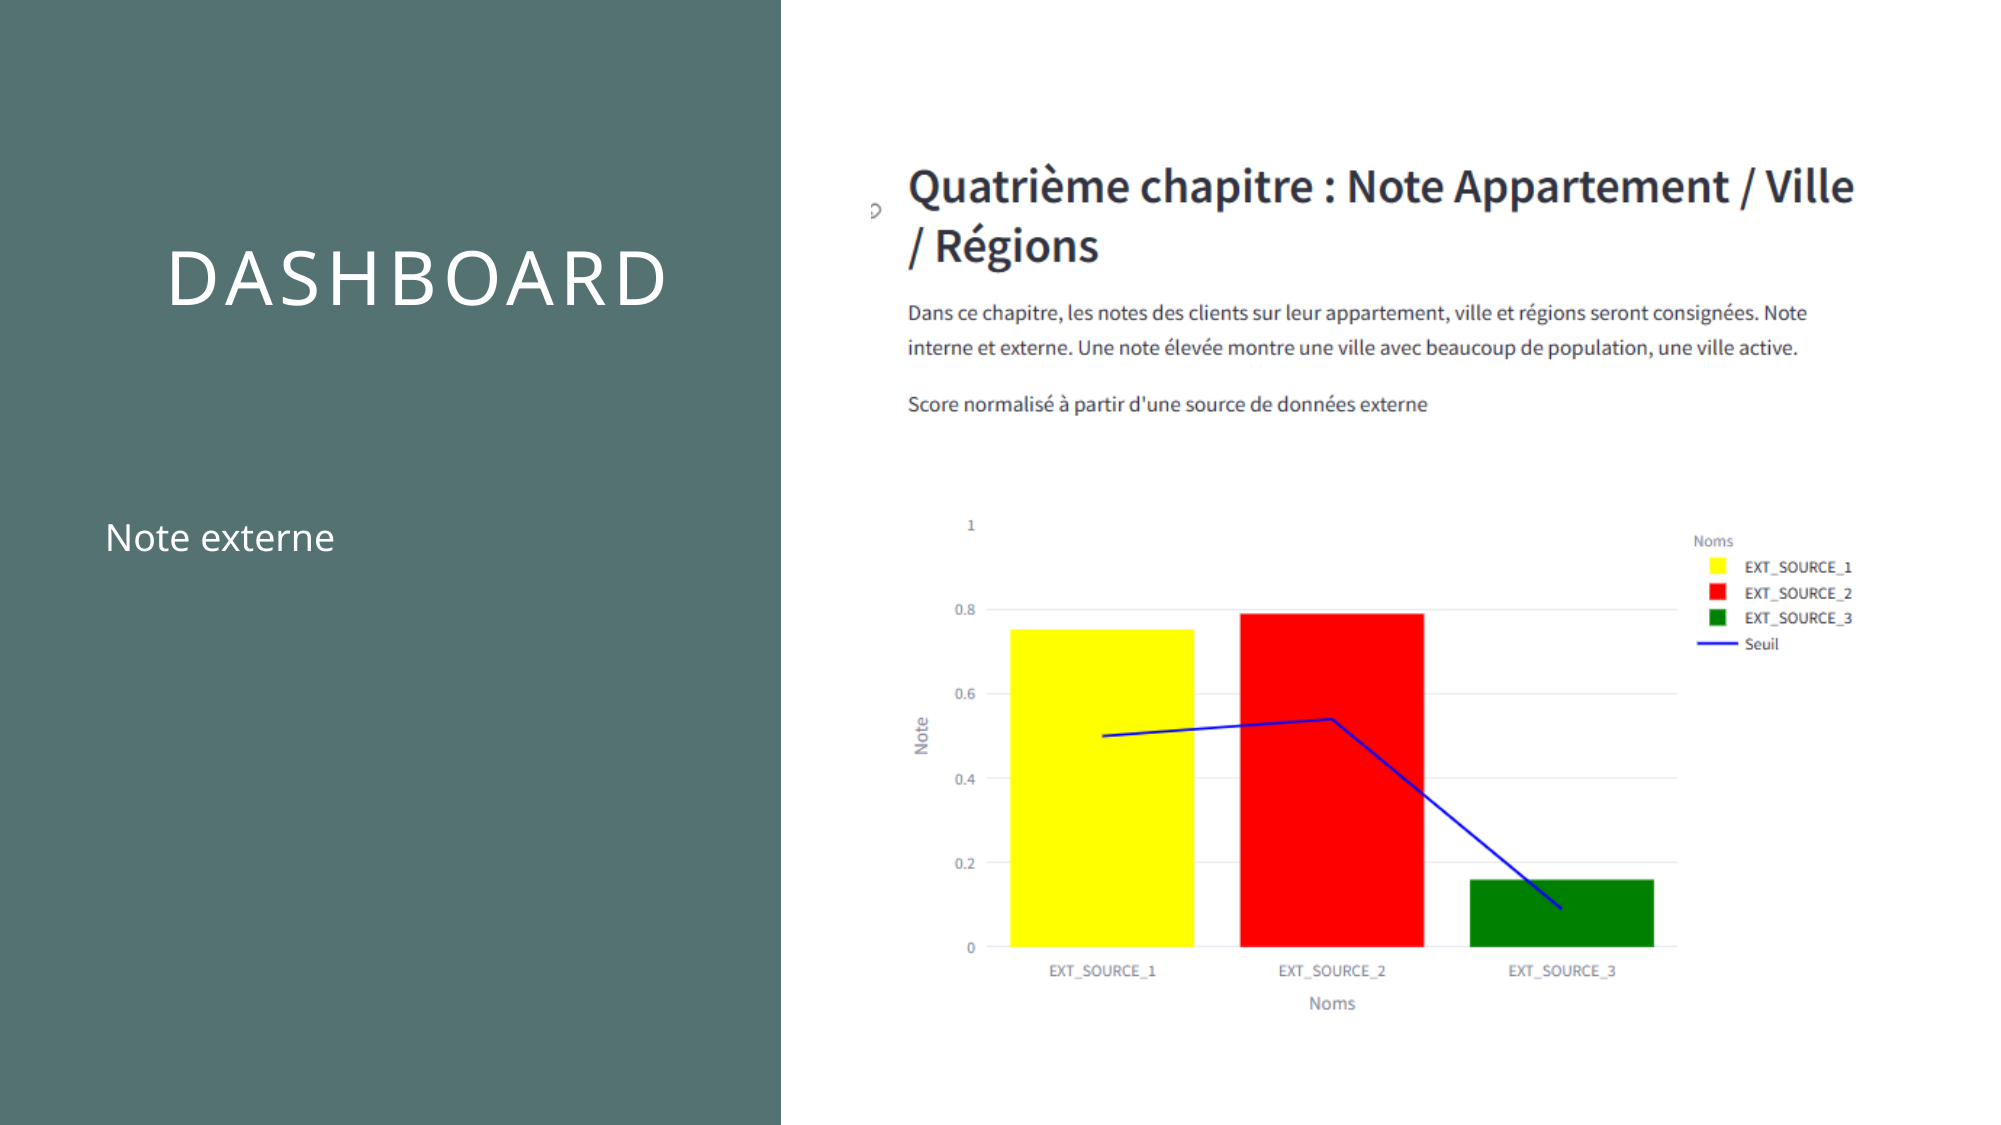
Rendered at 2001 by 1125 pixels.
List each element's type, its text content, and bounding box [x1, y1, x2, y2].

text_box Note externe [89, 506, 692, 567]
picture [871, 130, 1975, 1065]
text_box [0, 0, 2000, 1125]
title Dashboard [141, 112, 694, 329]
